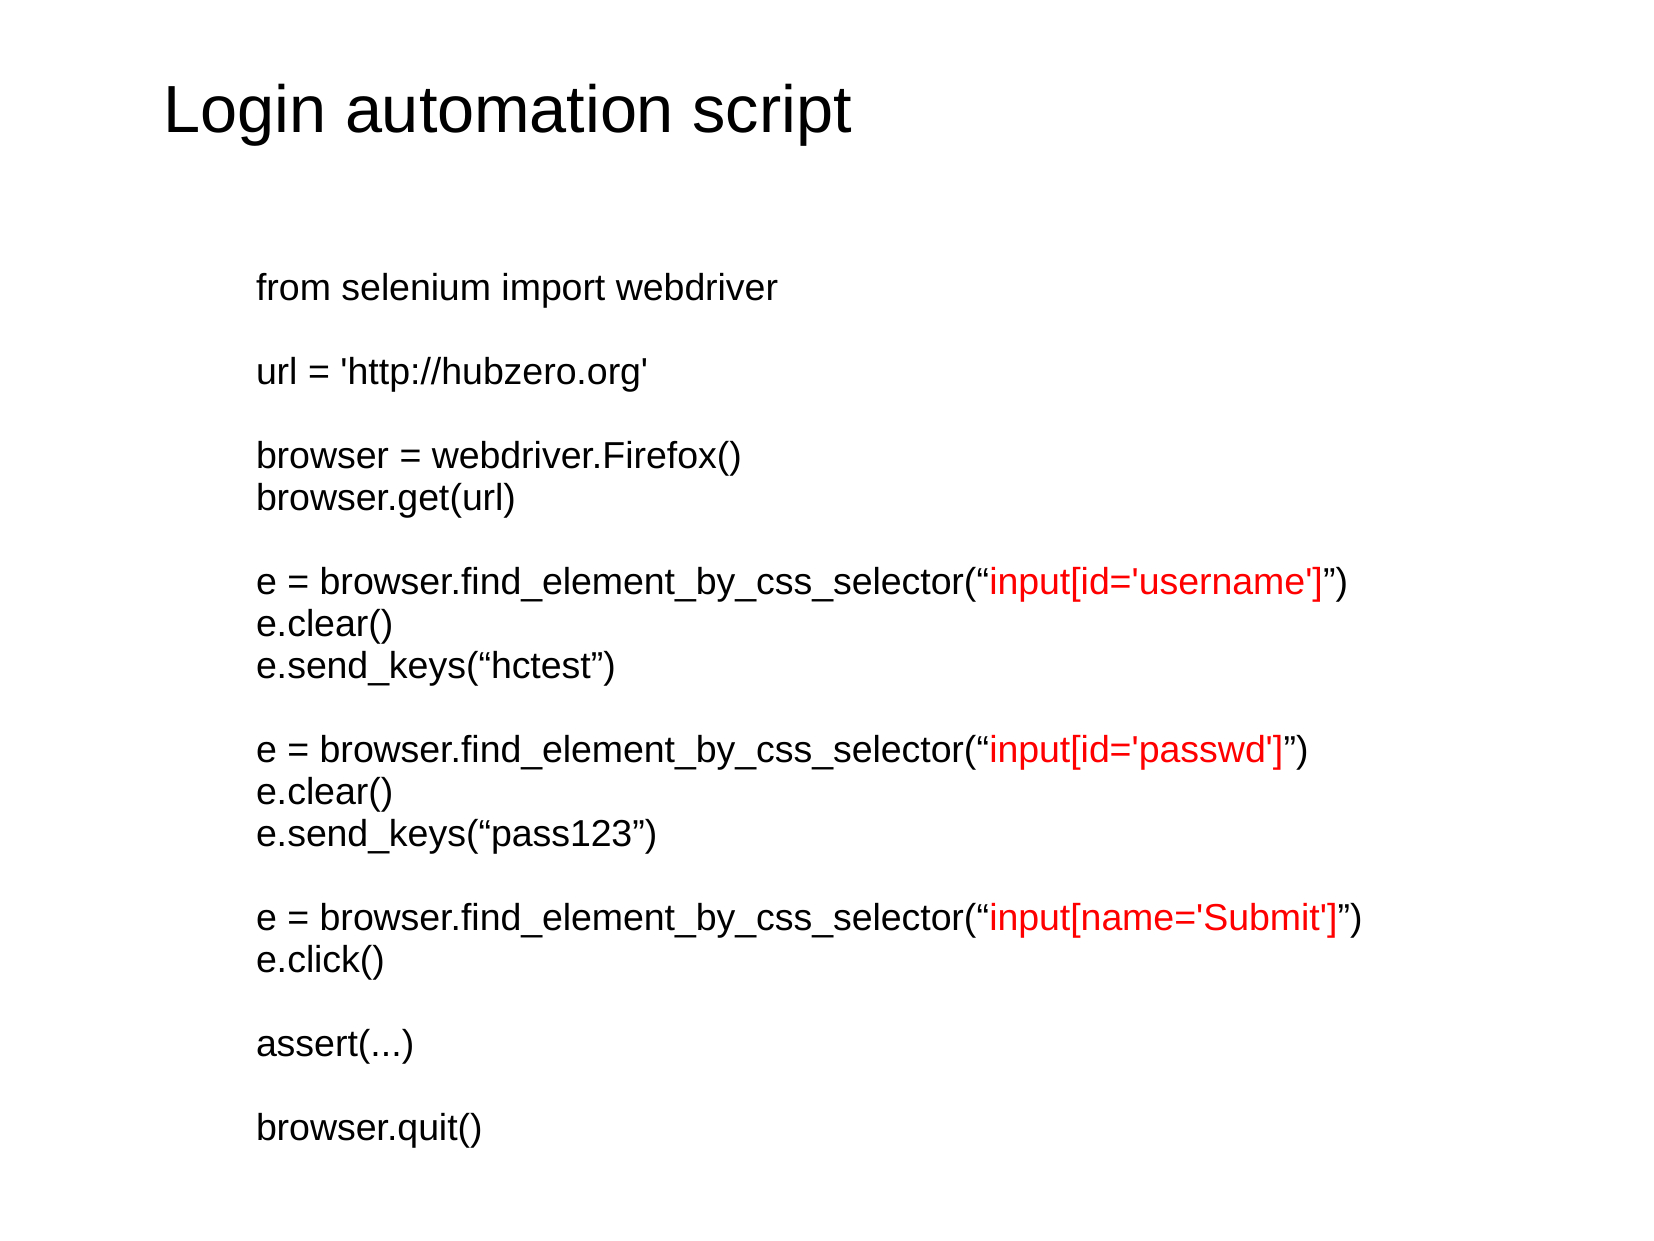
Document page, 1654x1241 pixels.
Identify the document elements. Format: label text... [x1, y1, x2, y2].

text_box Login automation script [149, 64, 871, 155]
text_box from selenium import webdriver url = 'http://hubzero.org' browser = webdriver.Firefox() browser.get(url) e = browser.find_element_by_css_selector(“input[id='username']”) e.clear() e.send_keys(“hctest”) e = browser.find_element_by_css_selector(“input[id='passwd']”) e.clear() e.send_keys(“pass123”) e = browser.find_element_by_css_selector(“input[name='Submit']”) e.click() assert(...) browser.quit() [241, 259, 1574, 1198]
